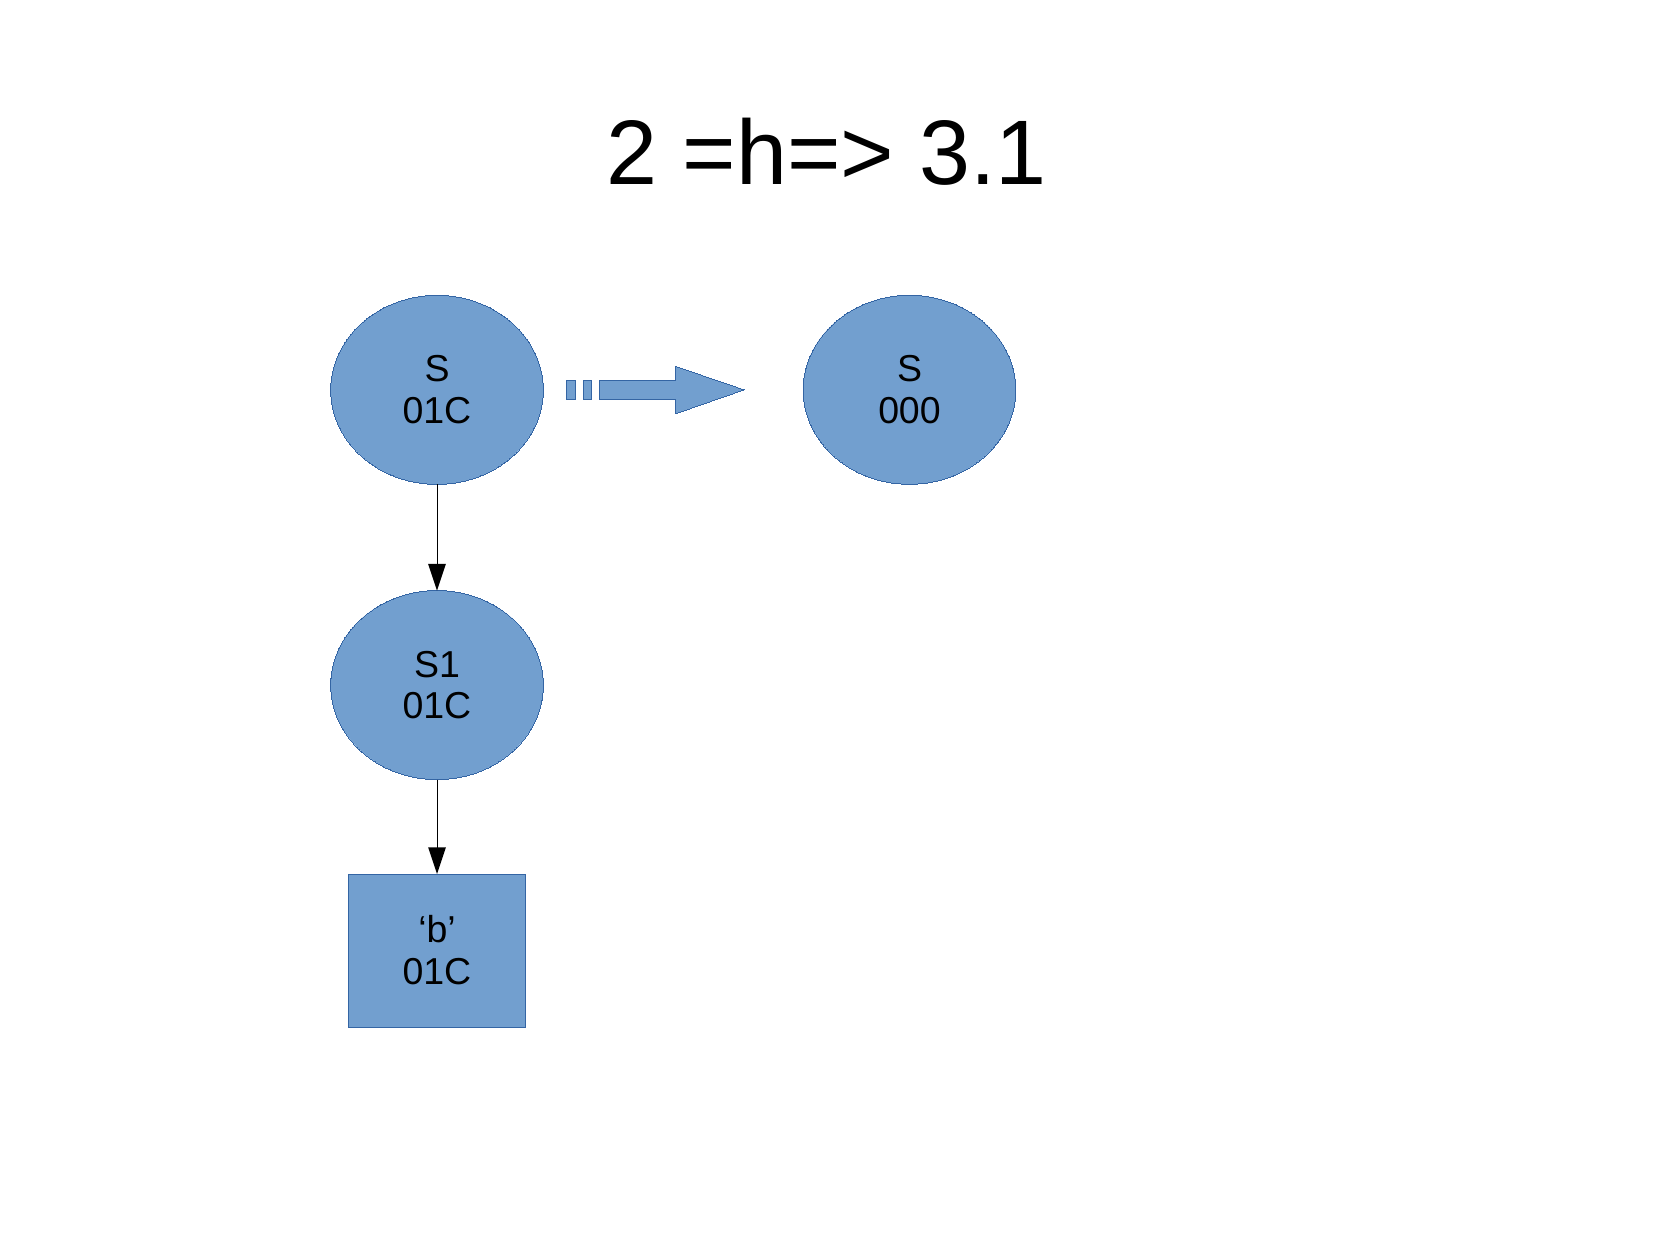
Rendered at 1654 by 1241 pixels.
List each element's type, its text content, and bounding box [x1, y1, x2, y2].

text_box S1 01C [330, 590, 544, 780]
text_box S 000 [803, 295, 1016, 485]
title 2 =h=> 3.1 [82, 49, 1571, 257]
text_box ‘b’ 01C [348, 874, 526, 1028]
text_box S 01C [330, 295, 544, 485]
text_box [566, 380, 576, 400]
text_box [599, 366, 745, 414]
text_box [583, 380, 592, 400]
